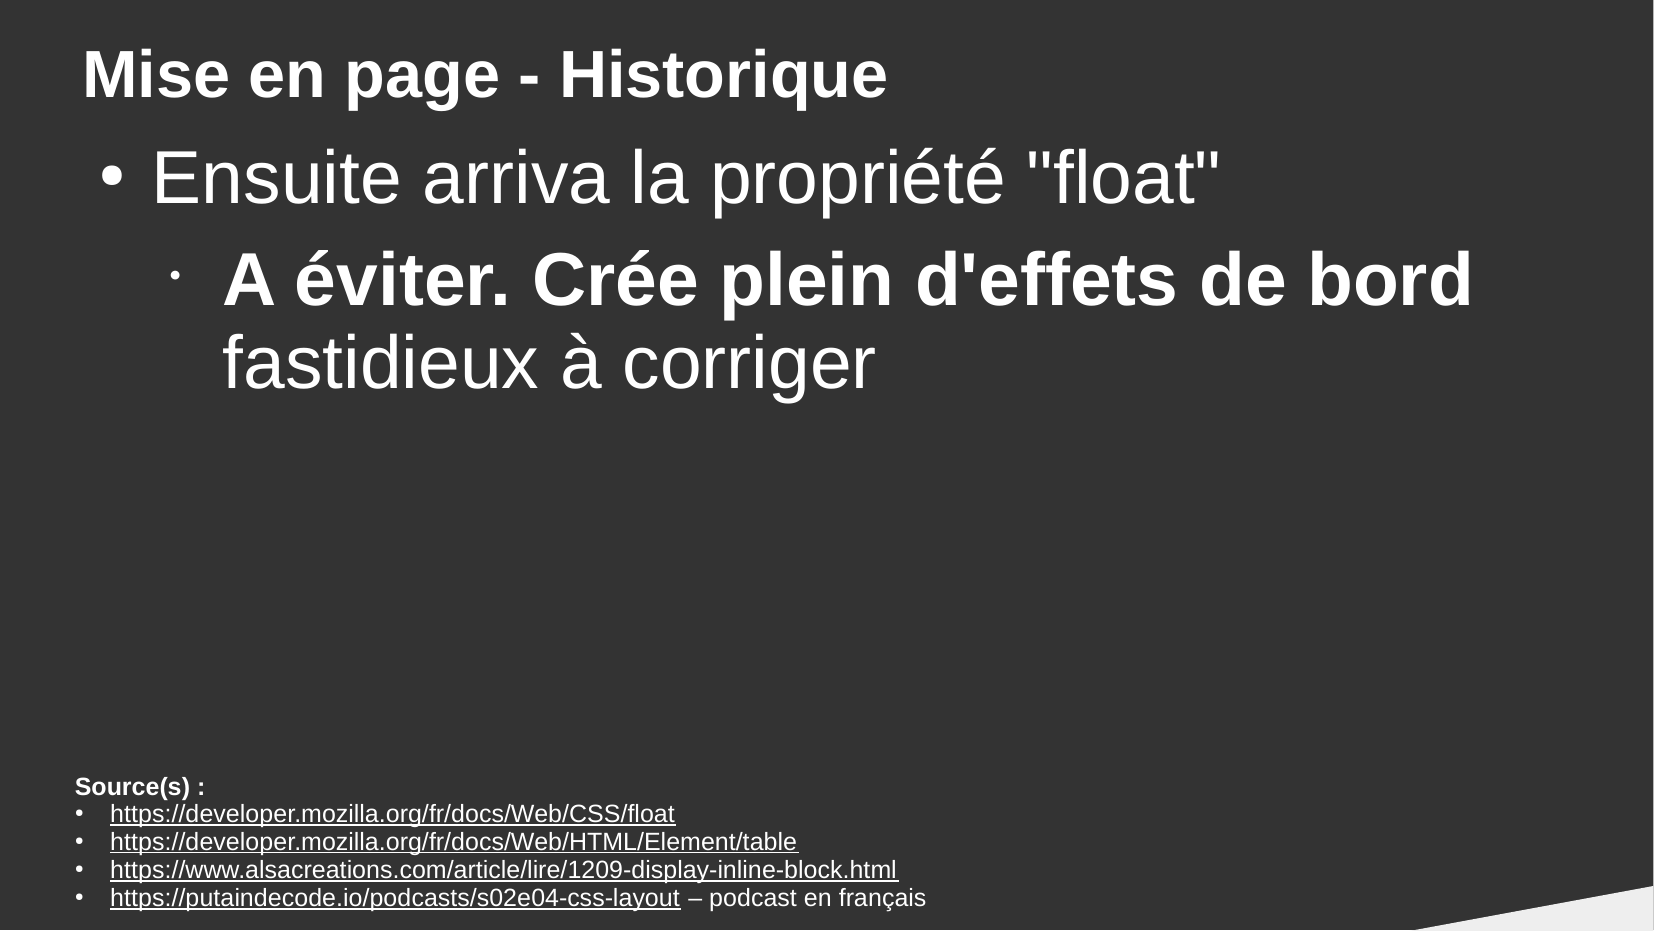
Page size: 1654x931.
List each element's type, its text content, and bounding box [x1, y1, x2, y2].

text_box Source(s) : https://developer.mozilla.org/fr/docs/Web/CSS/float https://developer.mozilla.org/fr/docs/Web/HTML/Element/table https://www.alsacreations.com/article/lire/1209-display-inline-block.html https://putaindecode.io/podcasts/s02e04-css-layout – podcast en français [60, 764, 1546, 920]
list Ensuite arriva la propriété "float" A éviter. Crée plein d'effets de bord fastidieux à corriger [80, 135, 1605, 544]
title Mise en page - Historique [82, 37, 1571, 114]
text_box [1409, 885, 1654, 931]
